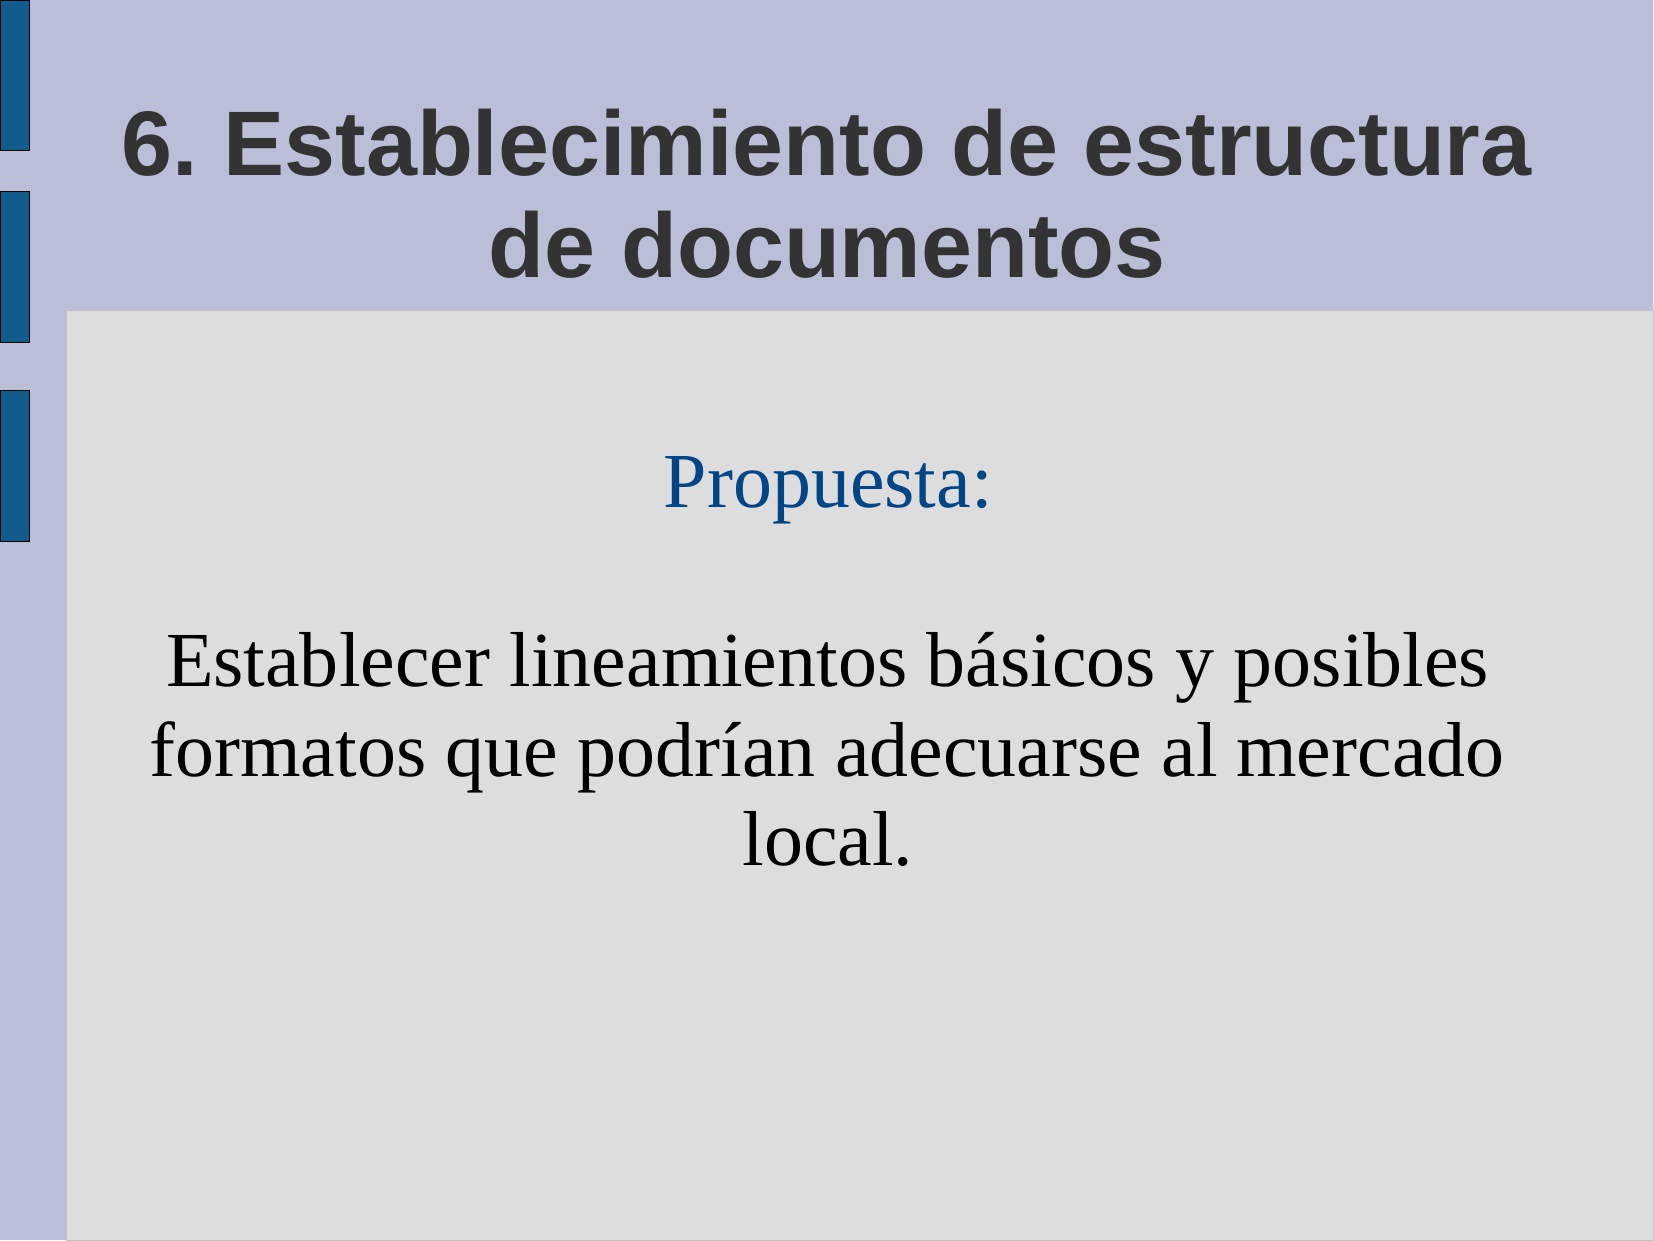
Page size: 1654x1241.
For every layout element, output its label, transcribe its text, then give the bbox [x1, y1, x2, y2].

chart [121, 344, 1534, 1127]
title 6. Establecimiento de estructura de documentos [121, 91, 1534, 299]
